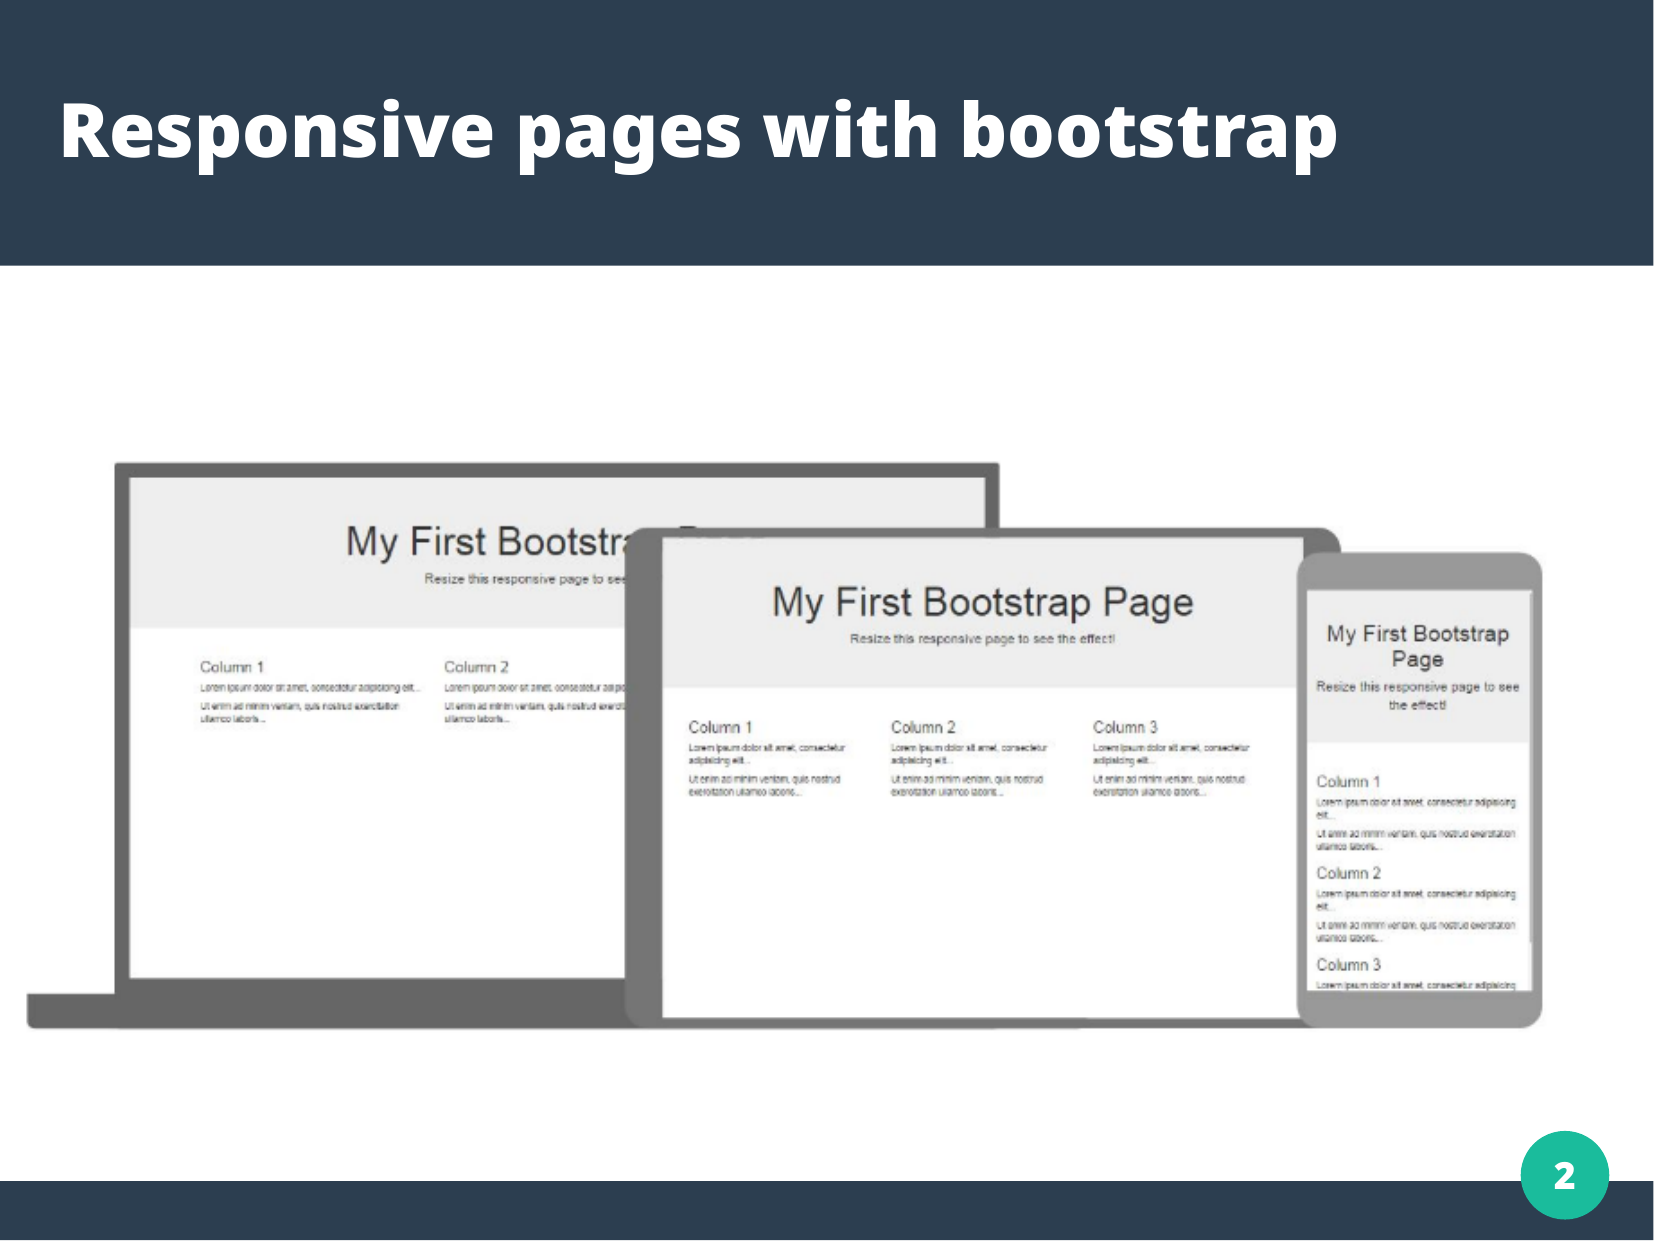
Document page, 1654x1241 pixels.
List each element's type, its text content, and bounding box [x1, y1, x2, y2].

picture [0, 442, 1575, 1034]
title Responsive pages with bootstrap [59, 49, 1595, 207]
